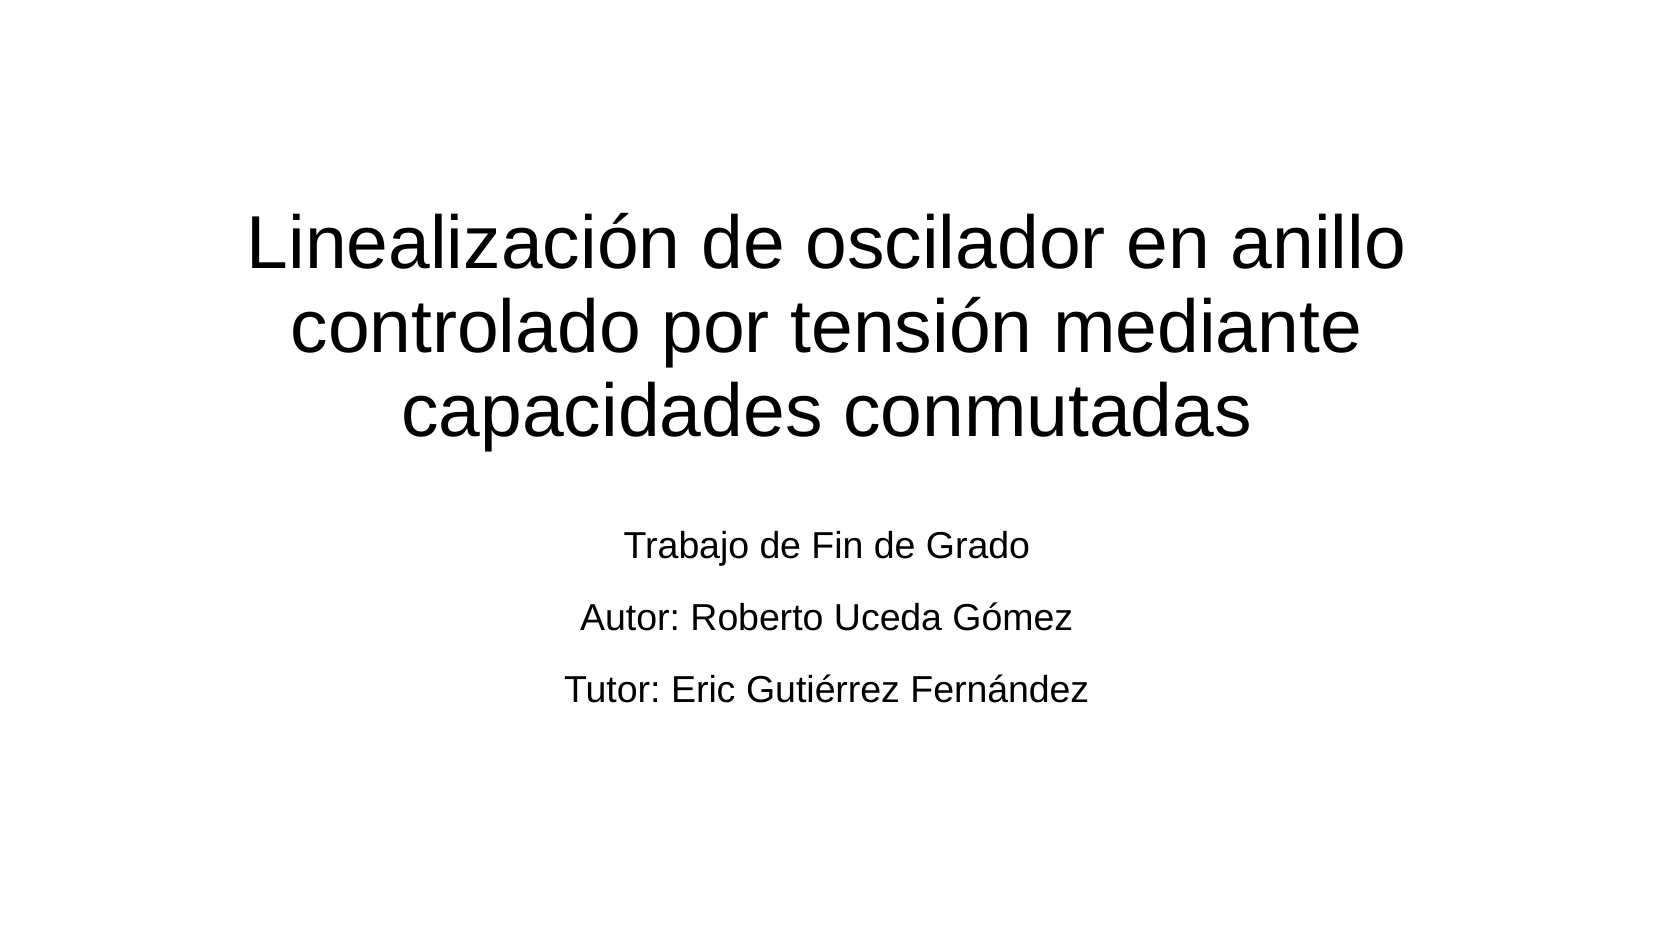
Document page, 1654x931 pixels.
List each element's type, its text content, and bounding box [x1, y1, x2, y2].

title Linealización de oscilador en anillo controlado por tensión mediante capacidades conmutadas [82, 150, 1571, 503]
list Trabajo de Fin de Grado Autor: Roberto Uceda Gómez Tutor: Eric Gutiérrez Fernández [82, 525, 1571, 773]
